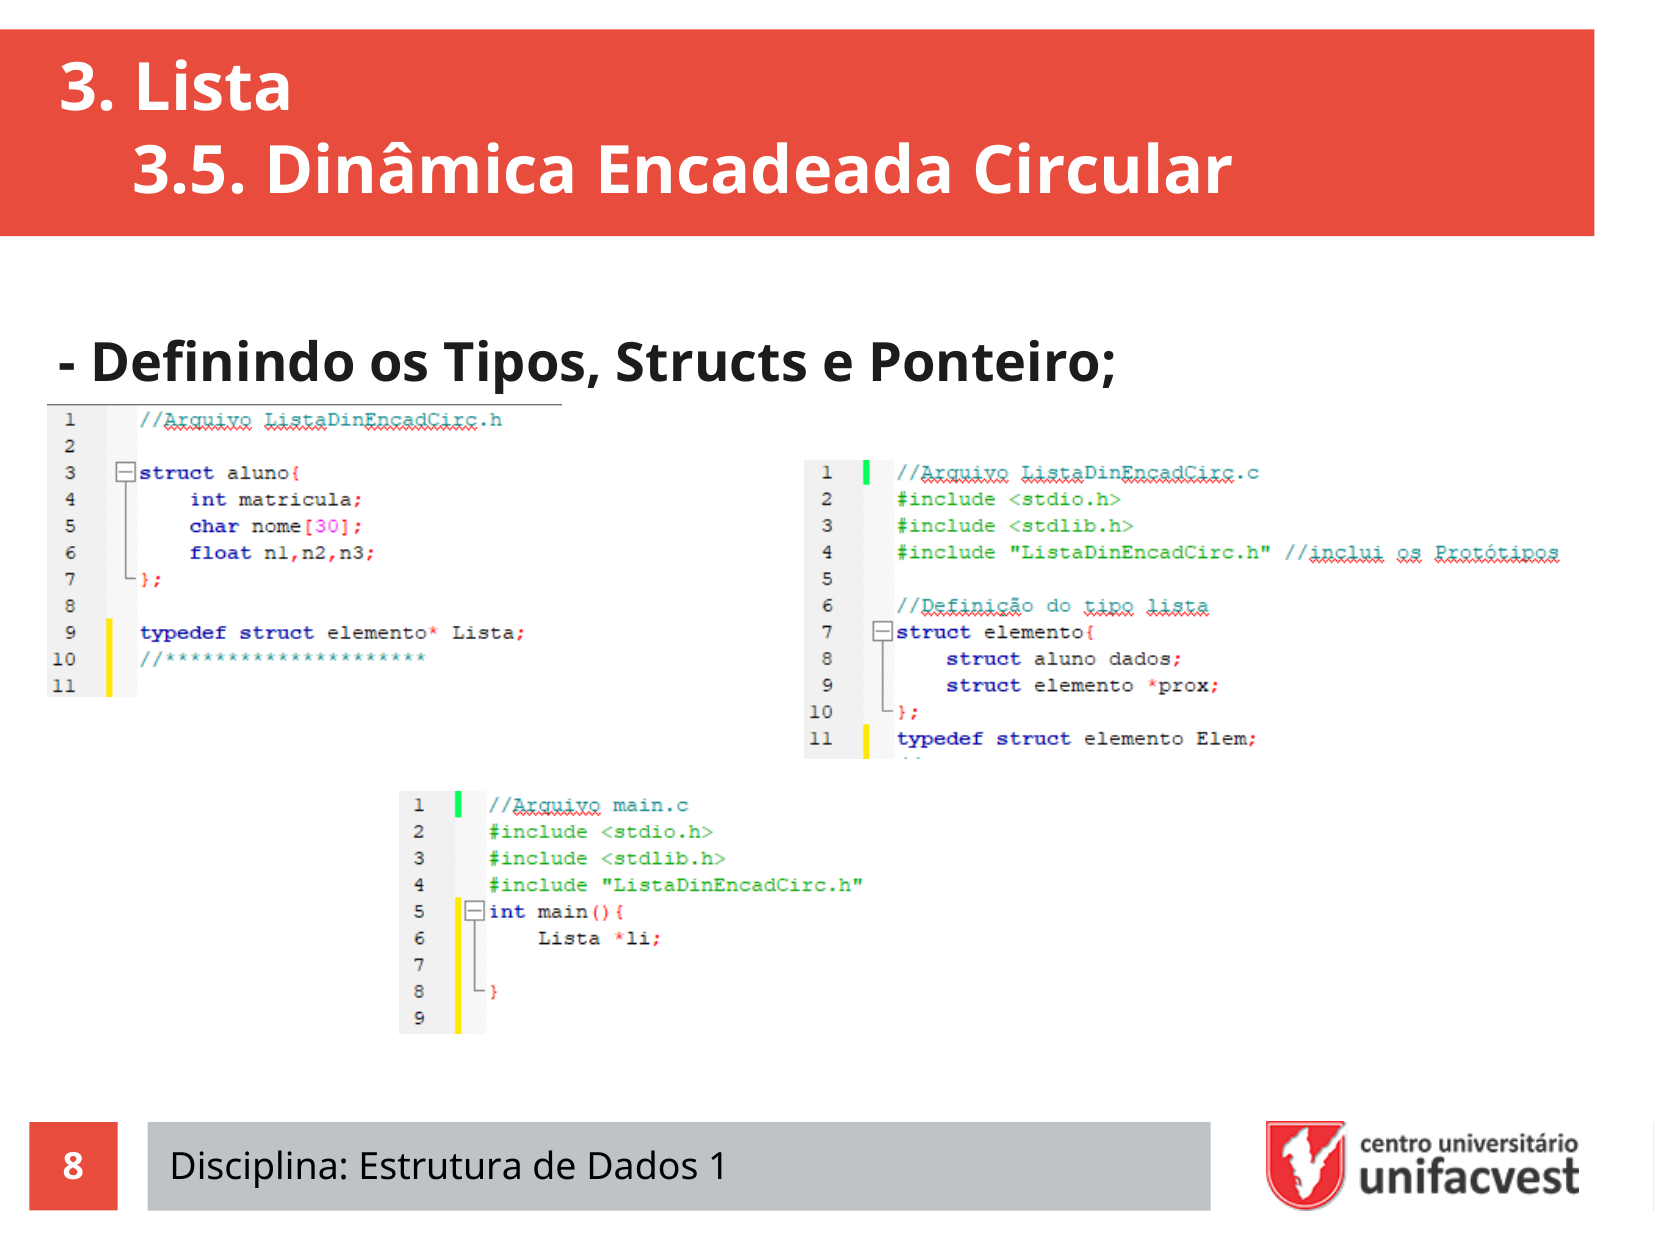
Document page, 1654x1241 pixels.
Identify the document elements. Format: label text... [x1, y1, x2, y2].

list - Definindo os Tipos, Structs e Ponteiro; [59, 324, 1566, 1093]
title 3. Lista 3.5. Dinâmica Encadeada Circular [59, 59, 1595, 207]
picture [399, 791, 886, 1034]
picture [1266, 1121, 1579, 1211]
text_box [1238, 1120, 1654, 1212]
text_box Disciplina: Estrutura de Dados 1 [154, 1132, 1205, 1196]
picture [47, 404, 562, 697]
picture [804, 460, 1566, 760]
